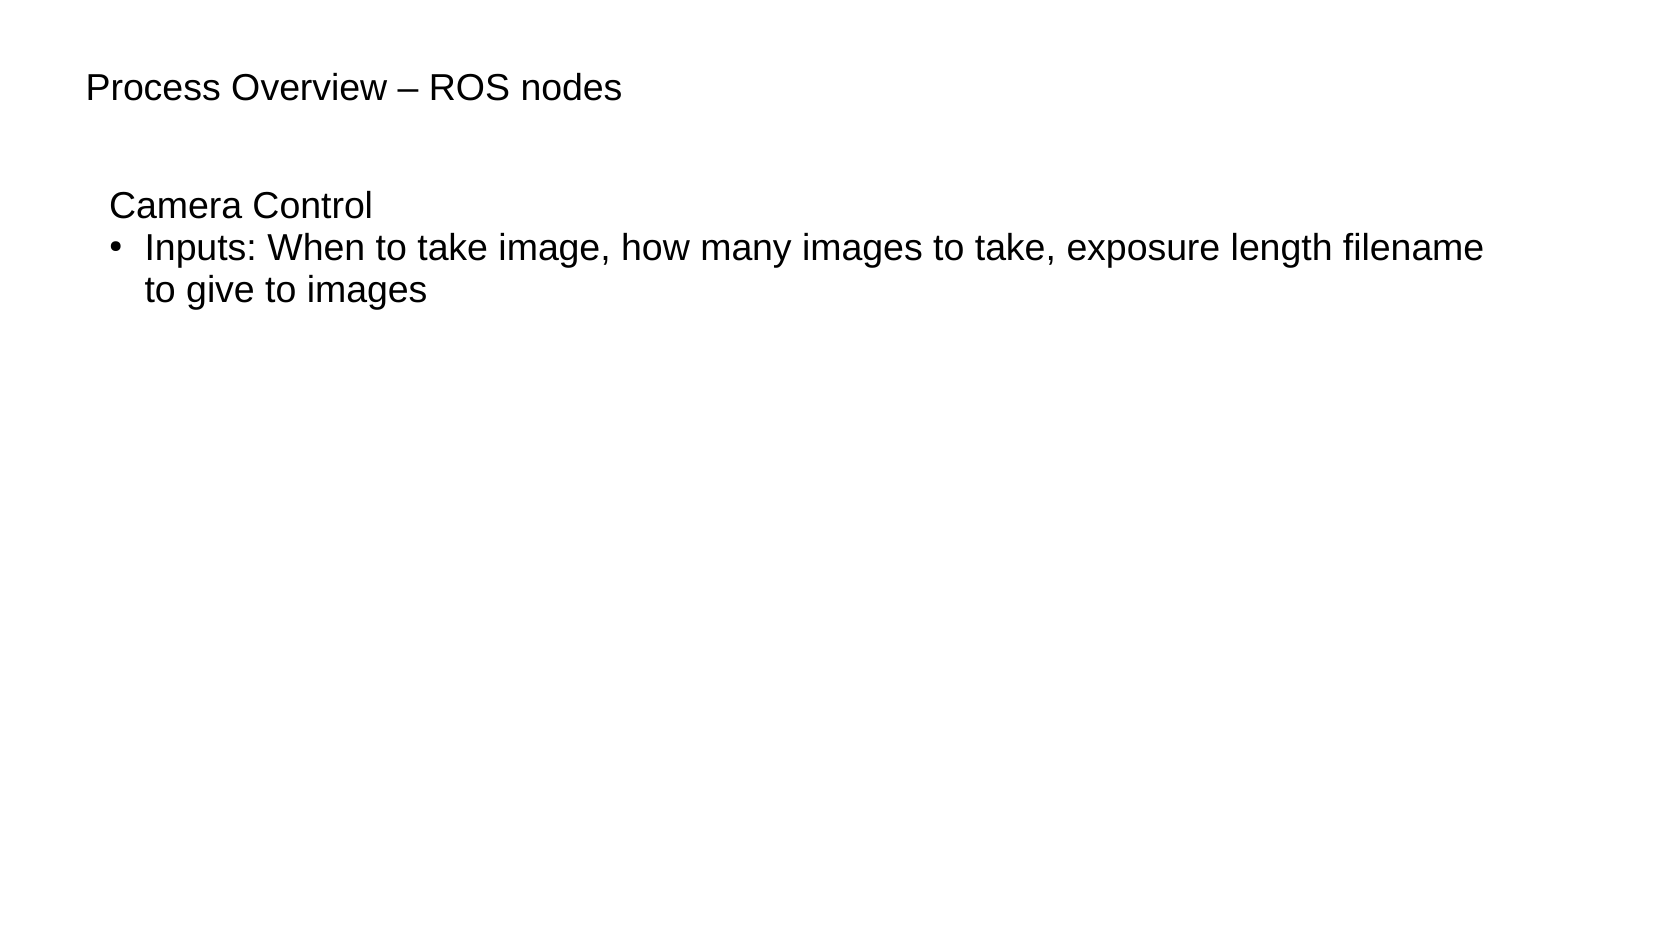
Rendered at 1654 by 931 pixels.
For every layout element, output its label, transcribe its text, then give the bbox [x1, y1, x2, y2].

text_box Camera Control Inputs: When to take image, how many images to take, exposure length filename to give to images [94, 177, 1524, 318]
text_box Process Overview – ROS nodes [70, 59, 638, 116]
